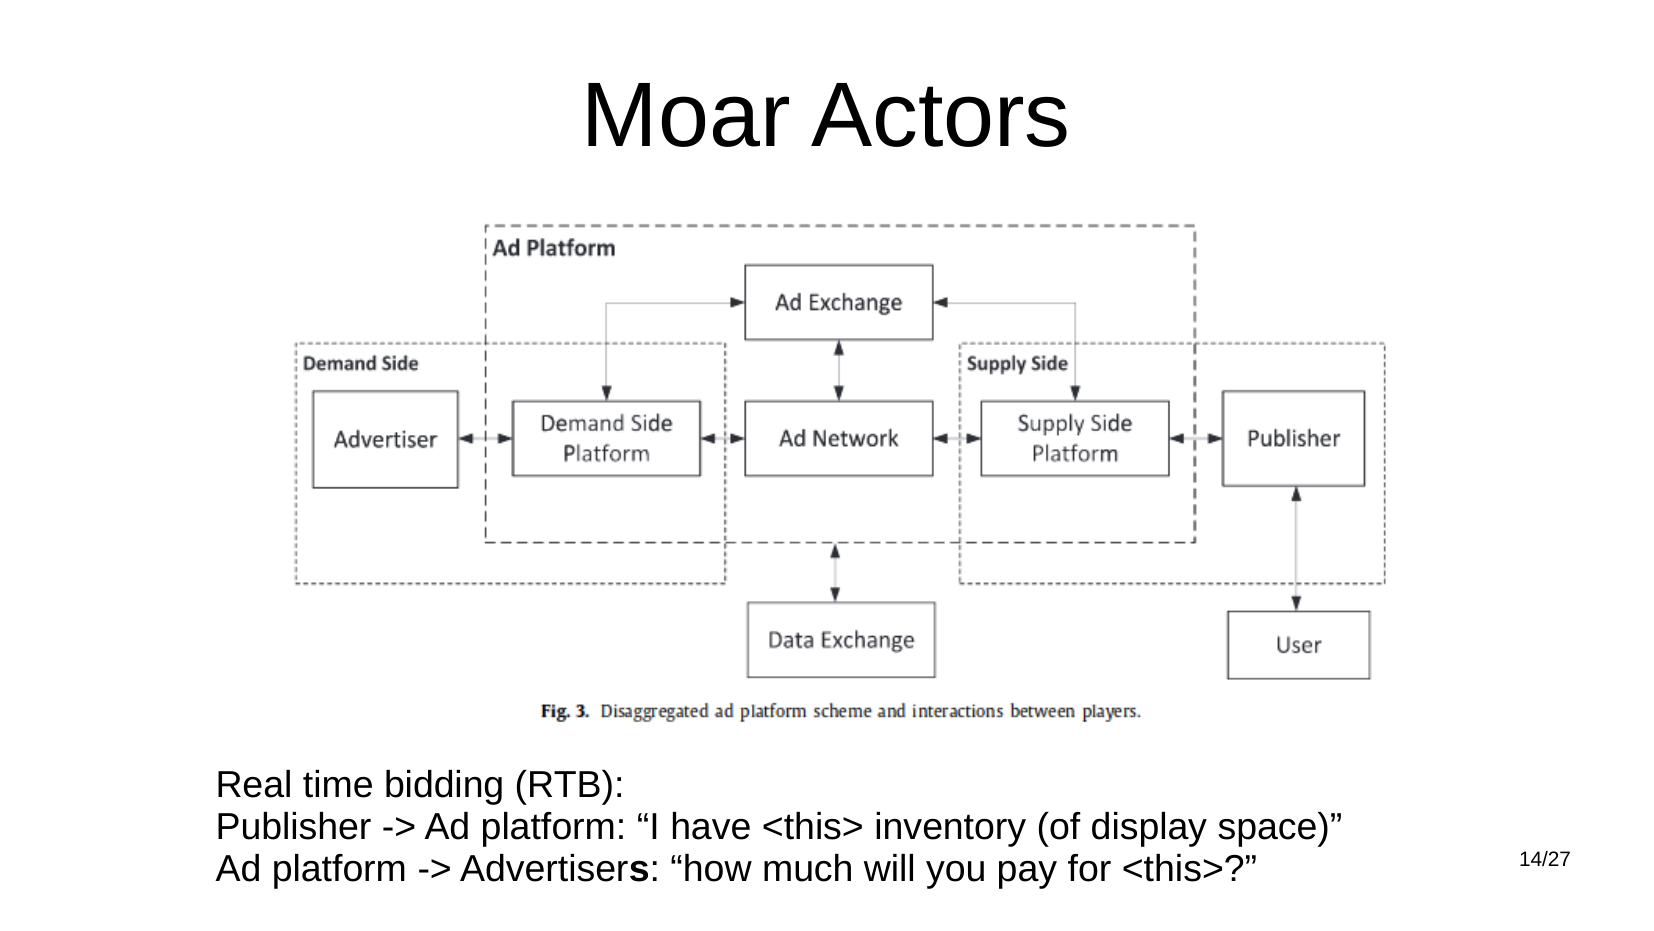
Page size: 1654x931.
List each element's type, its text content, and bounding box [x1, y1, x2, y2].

picture [138, 190, 1525, 744]
text_box Real time bidding (RTB): Publisher -> Ad platform: “I have <this> inventory (of display space)” Ad platform -> Advertisers: “how much will you pay for <this>?” [200, 755, 1465, 897]
title Moar Actors [82, 37, 1571, 193]
